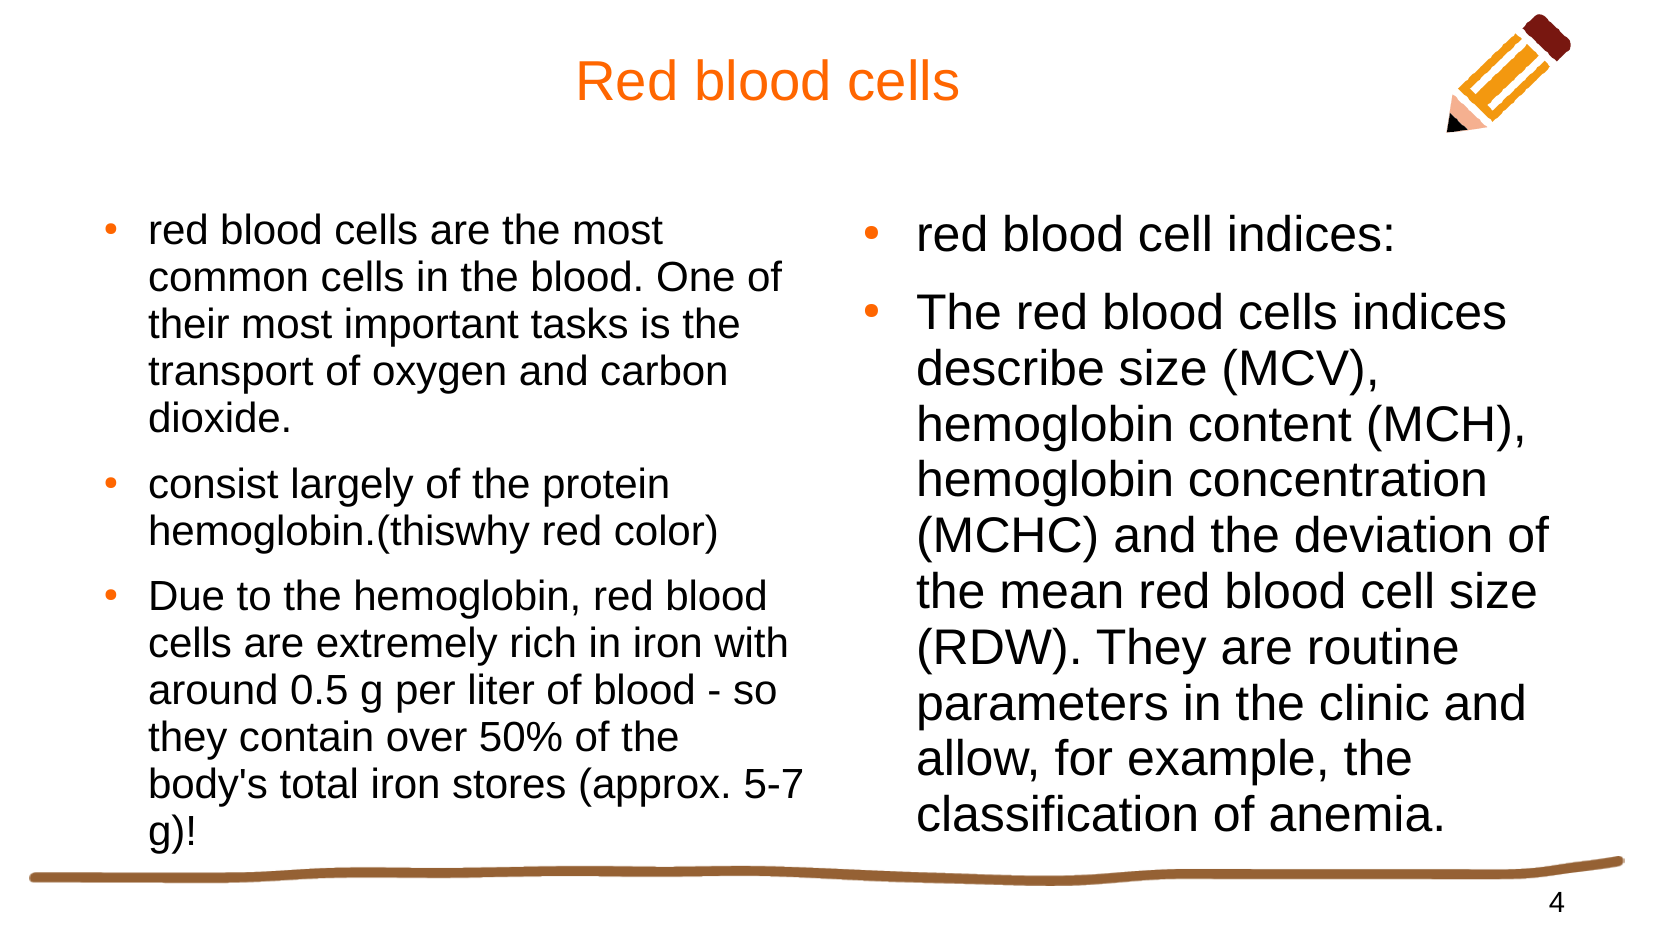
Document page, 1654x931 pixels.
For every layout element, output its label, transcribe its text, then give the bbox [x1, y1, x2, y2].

list red blood cells are the most common cells in the blood. One of their most important tasks is the transport of oxygen and carbon dioxide. consist largely of the protein hemoglobin.(thiswhy red color) Due to the hemoglobin, red blood cells are extremely rich in iron with around 0.5 g per liter of blood - so they contain over 50% of the body's total iron stores (approx. 5-7 g)! [88, 206, 809, 857]
picture [1446, 14, 1571, 133]
picture [29, 856, 1625, 886]
list red blood cell indices: The red blood cells indices describe size (MCV), hemoglobin content (MCH), hemoglobin concentration (MCHC) and the deviation of the mean red blood cell size (RDW). They are routine parameters in the clinic and allow, for example, the classification of anemia. [845, 206, 1566, 857]
title Red blood cells [88, 29, 1447, 133]
